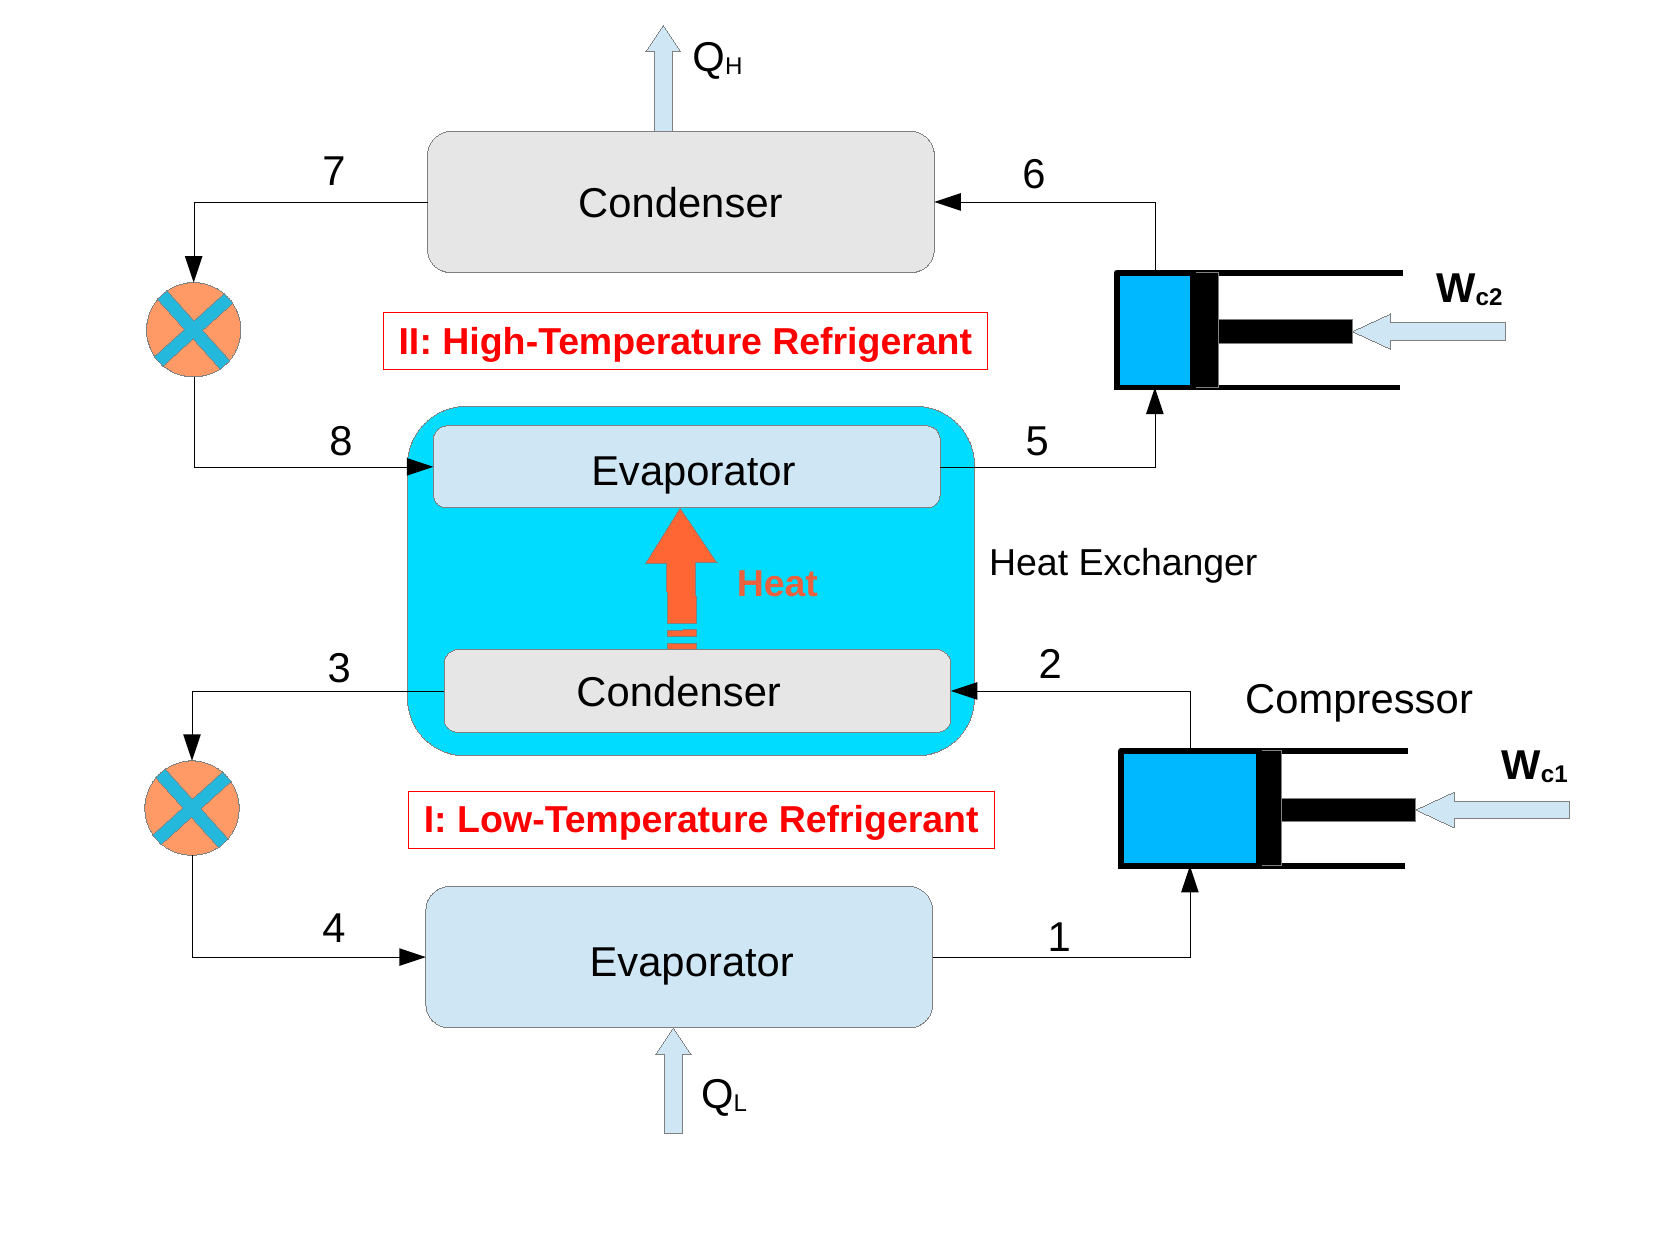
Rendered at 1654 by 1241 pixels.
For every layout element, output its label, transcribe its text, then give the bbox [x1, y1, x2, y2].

text_box Heat Exchanger [974, 533, 1273, 591]
text_box 1 [1032, 906, 1086, 968]
text_box II: High-Temperature Refrigerant [383, 312, 988, 370]
text_box 5 [1010, 410, 1064, 472]
text_box Wc1 [1486, 733, 1595, 810]
text_box [1116, 272, 1193, 388]
text_box Compressor [1230, 668, 1489, 730]
text_box 8 [314, 410, 368, 472]
text_box [427, 25, 935, 273]
text_box Evaporator [574, 930, 810, 993]
text_box 7 [307, 140, 361, 202]
text_box [407, 406, 975, 756]
text_box [1121, 750, 1570, 866]
text_box QH [677, 26, 776, 102]
text_box [1195, 272, 1506, 388]
text_box 4 [307, 897, 361, 959]
text_box Wc2 [1421, 257, 1530, 333]
text_box I: Low-Temperature Refrigerant [408, 791, 995, 849]
text_box 6 [1007, 143, 1061, 205]
text_box [146, 282, 241, 377]
text_box Heat [722, 555, 833, 612]
text_box 3 [312, 637, 366, 700]
text_box Evaporator [576, 440, 811, 502]
text_box Condenser [563, 172, 823, 234]
text_box QL [686, 1063, 786, 1139]
text_box Condenser [561, 661, 821, 723]
text_box [425, 886, 933, 1134]
text_box [144, 760, 240, 856]
text_box 2 [1023, 633, 1075, 695]
